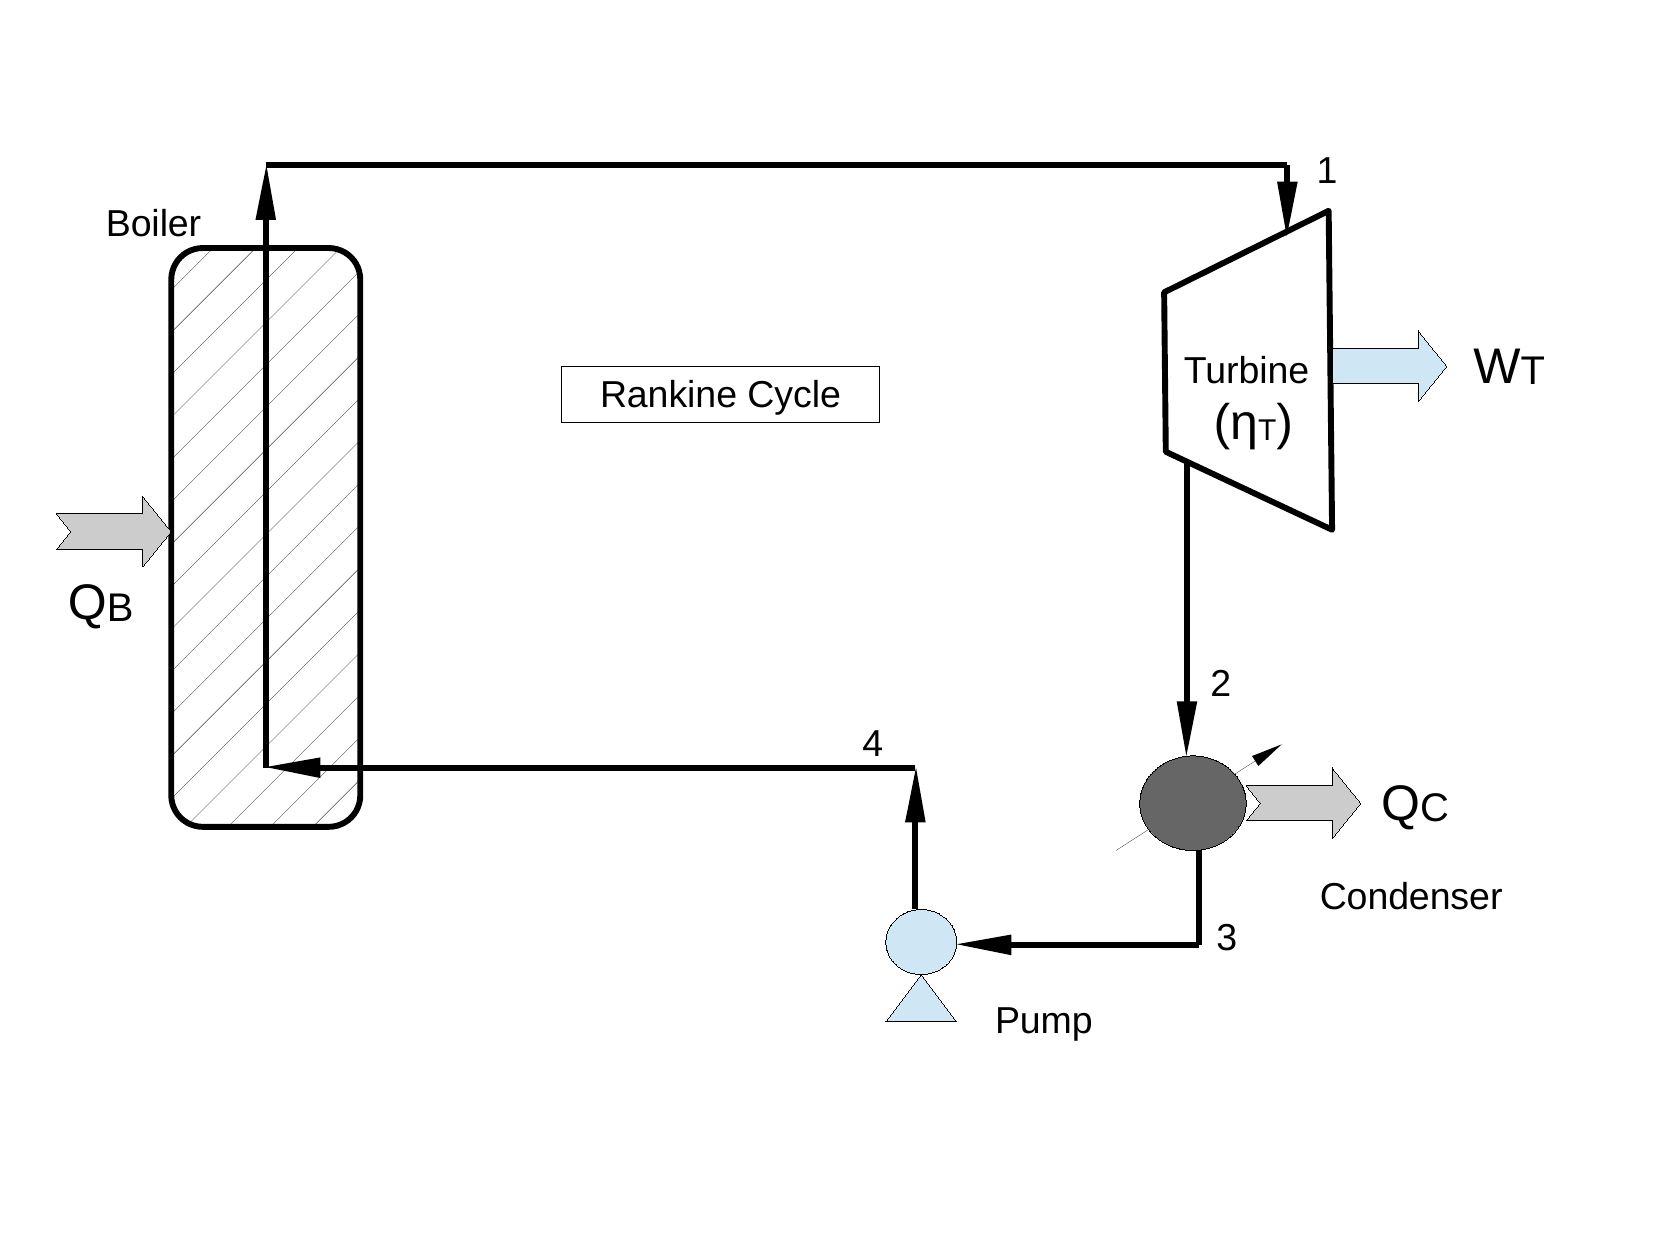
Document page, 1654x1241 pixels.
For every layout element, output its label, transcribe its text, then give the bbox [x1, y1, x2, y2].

text_box QC [1366, 767, 1465, 847]
text_box [269, 248, 361, 766]
text_box Condenser [1305, 868, 1518, 925]
text_box 1 [1301, 141, 1353, 199]
text_box (ηT) [1198, 386, 1309, 461]
text_box QB [53, 566, 149, 646]
text_box [1139, 755, 1247, 851]
text_box [1332, 330, 1447, 402]
text_box Pump [980, 992, 1108, 1049]
text_box [885, 909, 957, 1022]
text_box 3 [1201, 909, 1253, 967]
text_box Boiler [41, 194, 266, 252]
text_box [56, 252, 361, 827]
text_box [1164, 210, 1333, 530]
text_box WT [1458, 330, 1561, 410]
text_box Turbine [1169, 342, 1325, 400]
text_box Rankine Cycle [561, 366, 880, 423]
text_box 4 [847, 714, 898, 772]
text_box [1246, 767, 1361, 839]
text_box 2 [1195, 655, 1247, 713]
